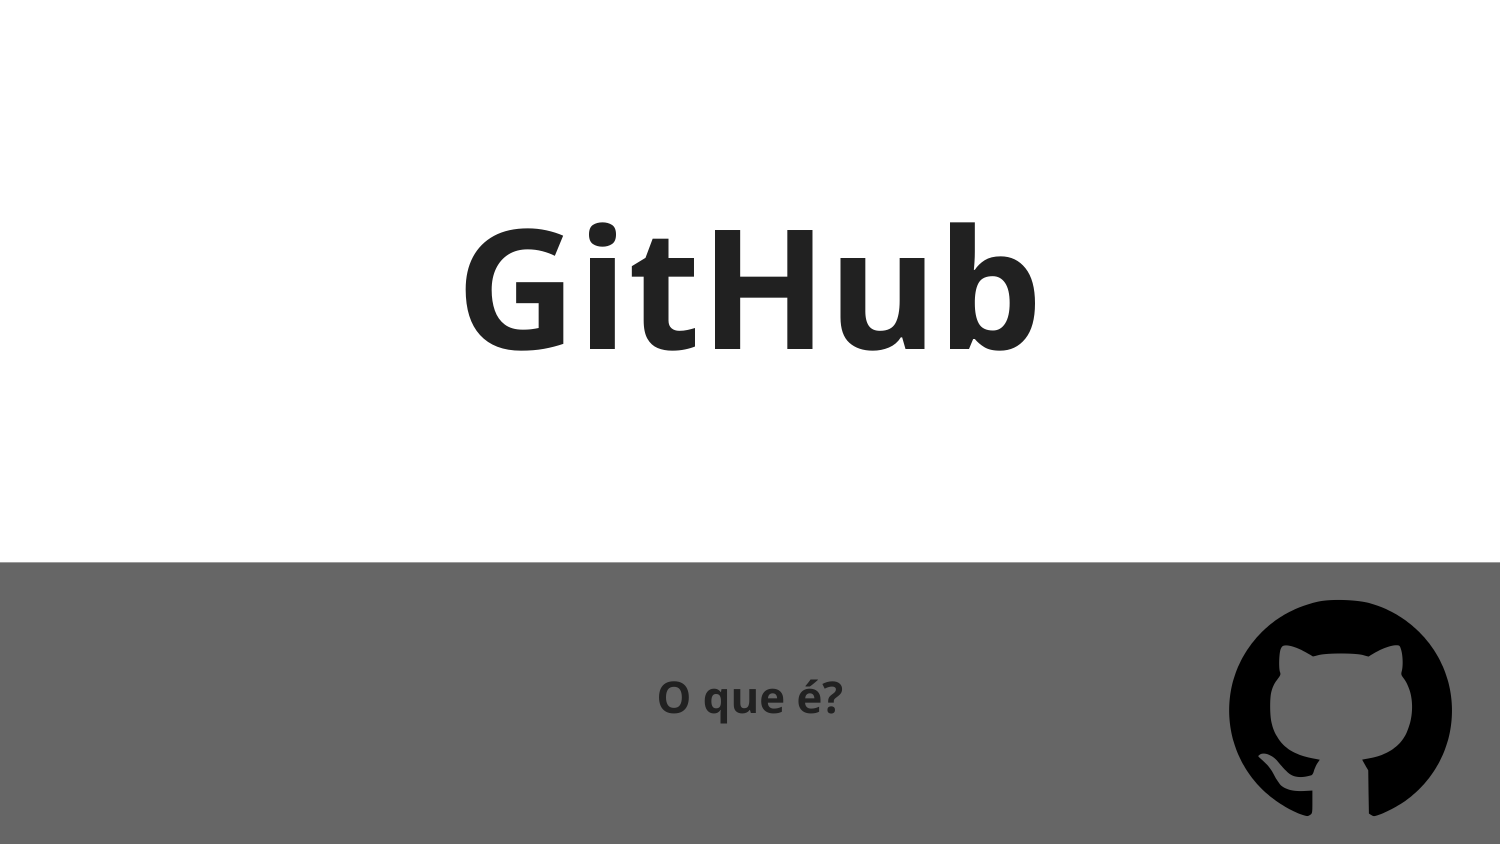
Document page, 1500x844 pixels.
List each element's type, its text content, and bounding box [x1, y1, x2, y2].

picture [1224, 592, 1457, 824]
title GitHub [51, 64, 1449, 506]
subtitle O que é? [51, 638, 1224, 755]
